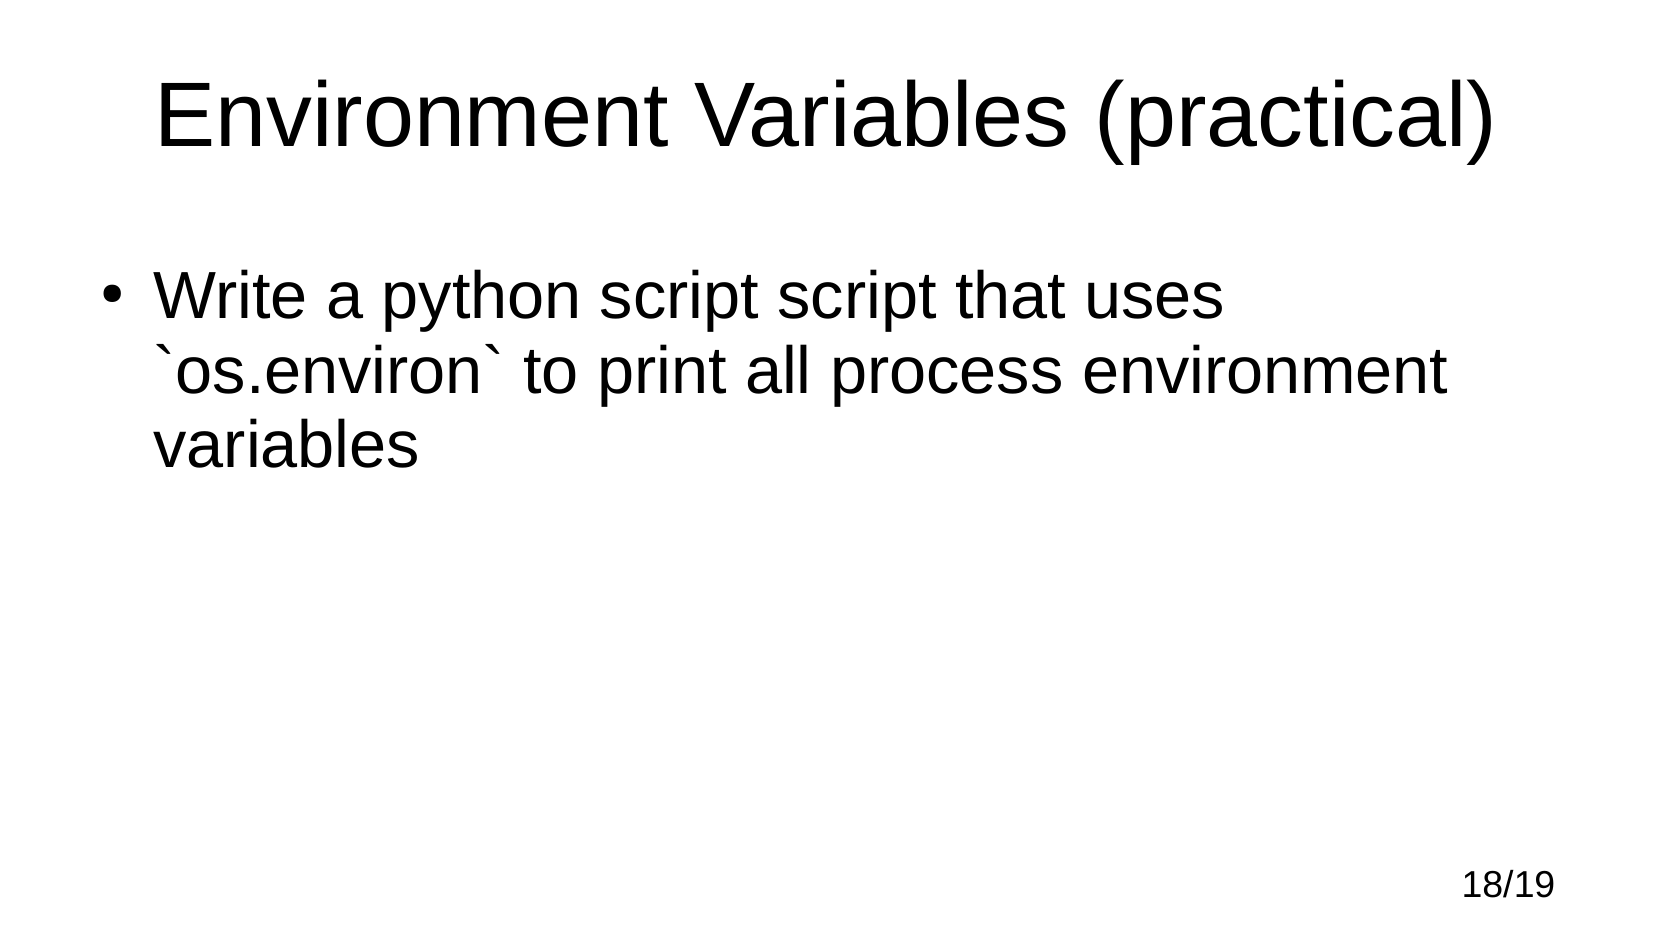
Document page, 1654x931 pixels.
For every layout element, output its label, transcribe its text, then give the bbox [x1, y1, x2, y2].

title Environment Variables (practical) [82, 37, 1571, 193]
list Write a python script script that uses `os.environ` to print all process environment variables [82, 257, 1571, 798]
text_box <number>/19 [1446, 856, 1625, 931]
